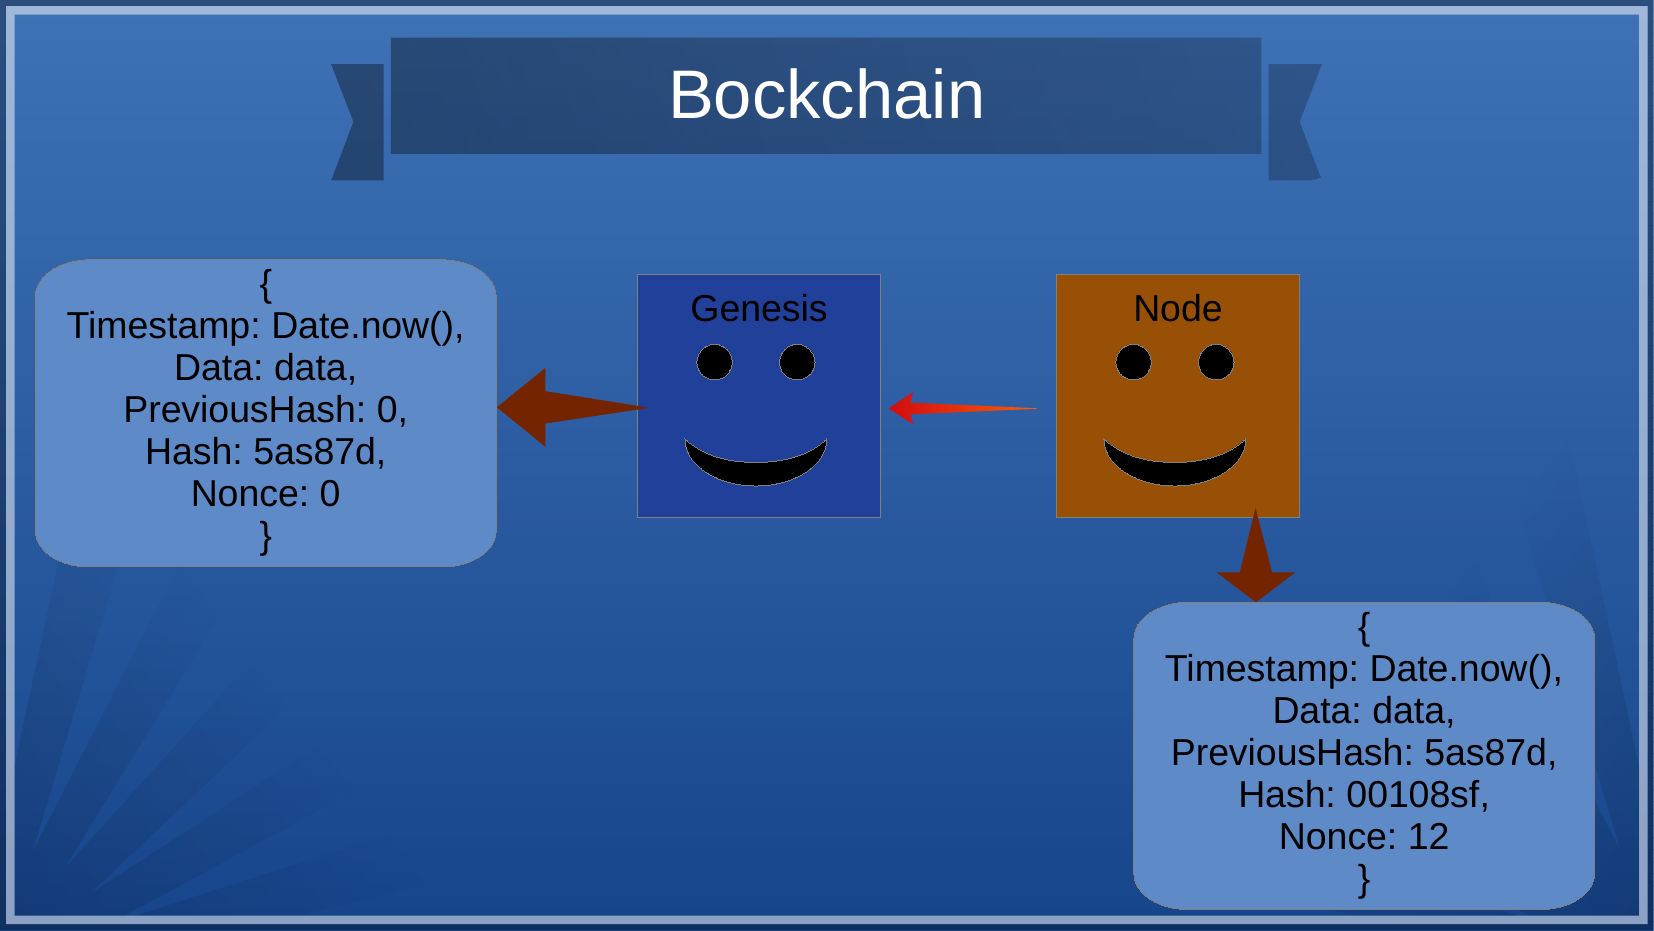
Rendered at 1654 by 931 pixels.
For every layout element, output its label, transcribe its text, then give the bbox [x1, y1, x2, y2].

text_box Node [1056, 274, 1300, 518]
text_box [1115, 344, 1152, 380]
text_box [1103, 438, 1246, 487]
text_box [1198, 344, 1235, 380]
text_box Genesis [637, 274, 881, 518]
title Bockchain [389, 35, 1264, 154]
text_box { Timestamp: Date.now(), Data: data, PreviousHash: 5as87d, Hash: 00108sf, Nonce: 12 } [1133, 602, 1595, 910]
text_box [779, 344, 816, 380]
picture [497, 367, 650, 447]
text_box [684, 438, 827, 487]
text_box [696, 344, 733, 380]
picture [1216, 507, 1296, 603]
picture [885, 389, 1040, 427]
text_box { Timestamp: Date.now(), Data: data, PreviousHash: 0, Hash: 5as87d, Nonce: 0 } [35, 259, 497, 567]
